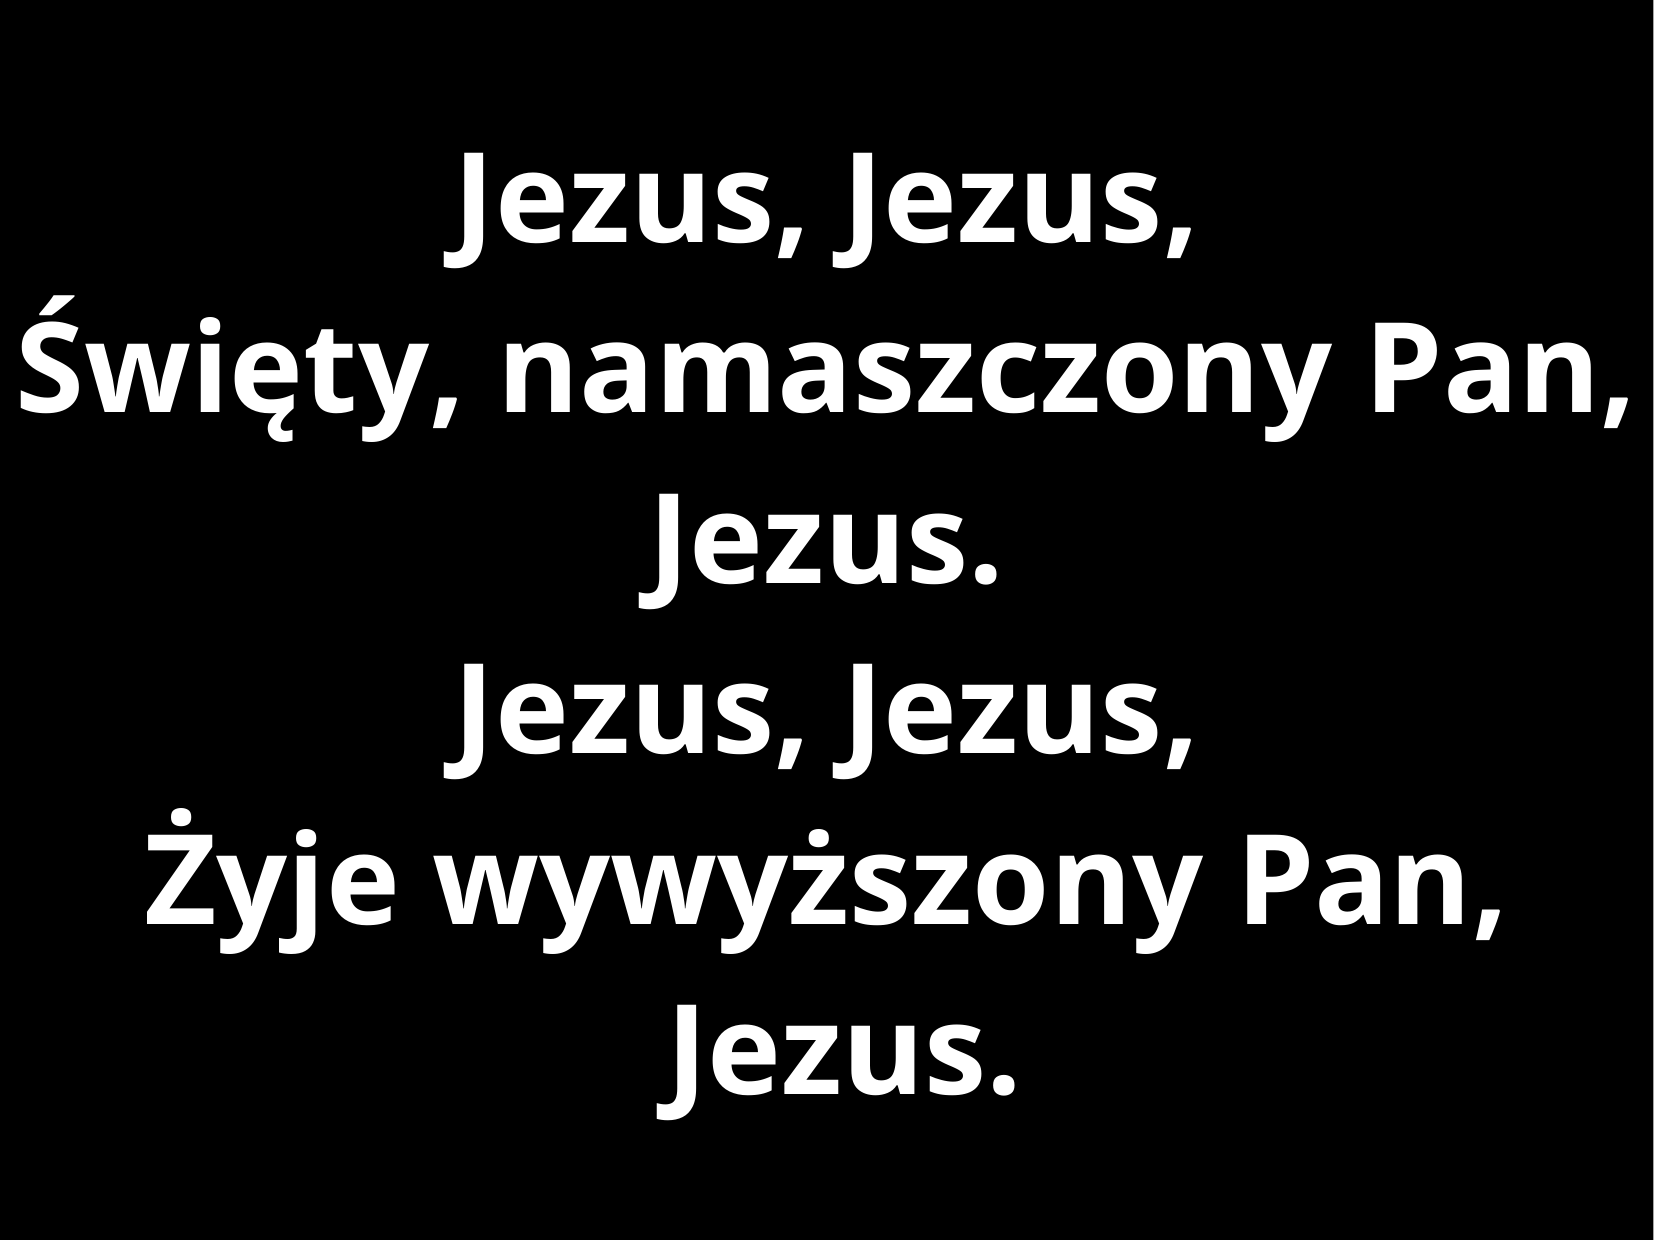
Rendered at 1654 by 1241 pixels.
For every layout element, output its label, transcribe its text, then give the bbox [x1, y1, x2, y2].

subtitle Jezus, Jezus, Święty, namaszczony Pan, Jezus. Jezus, Jezus, Żyje wywyższony Pan, Jezus. [0, 0, 1654, 1241]
